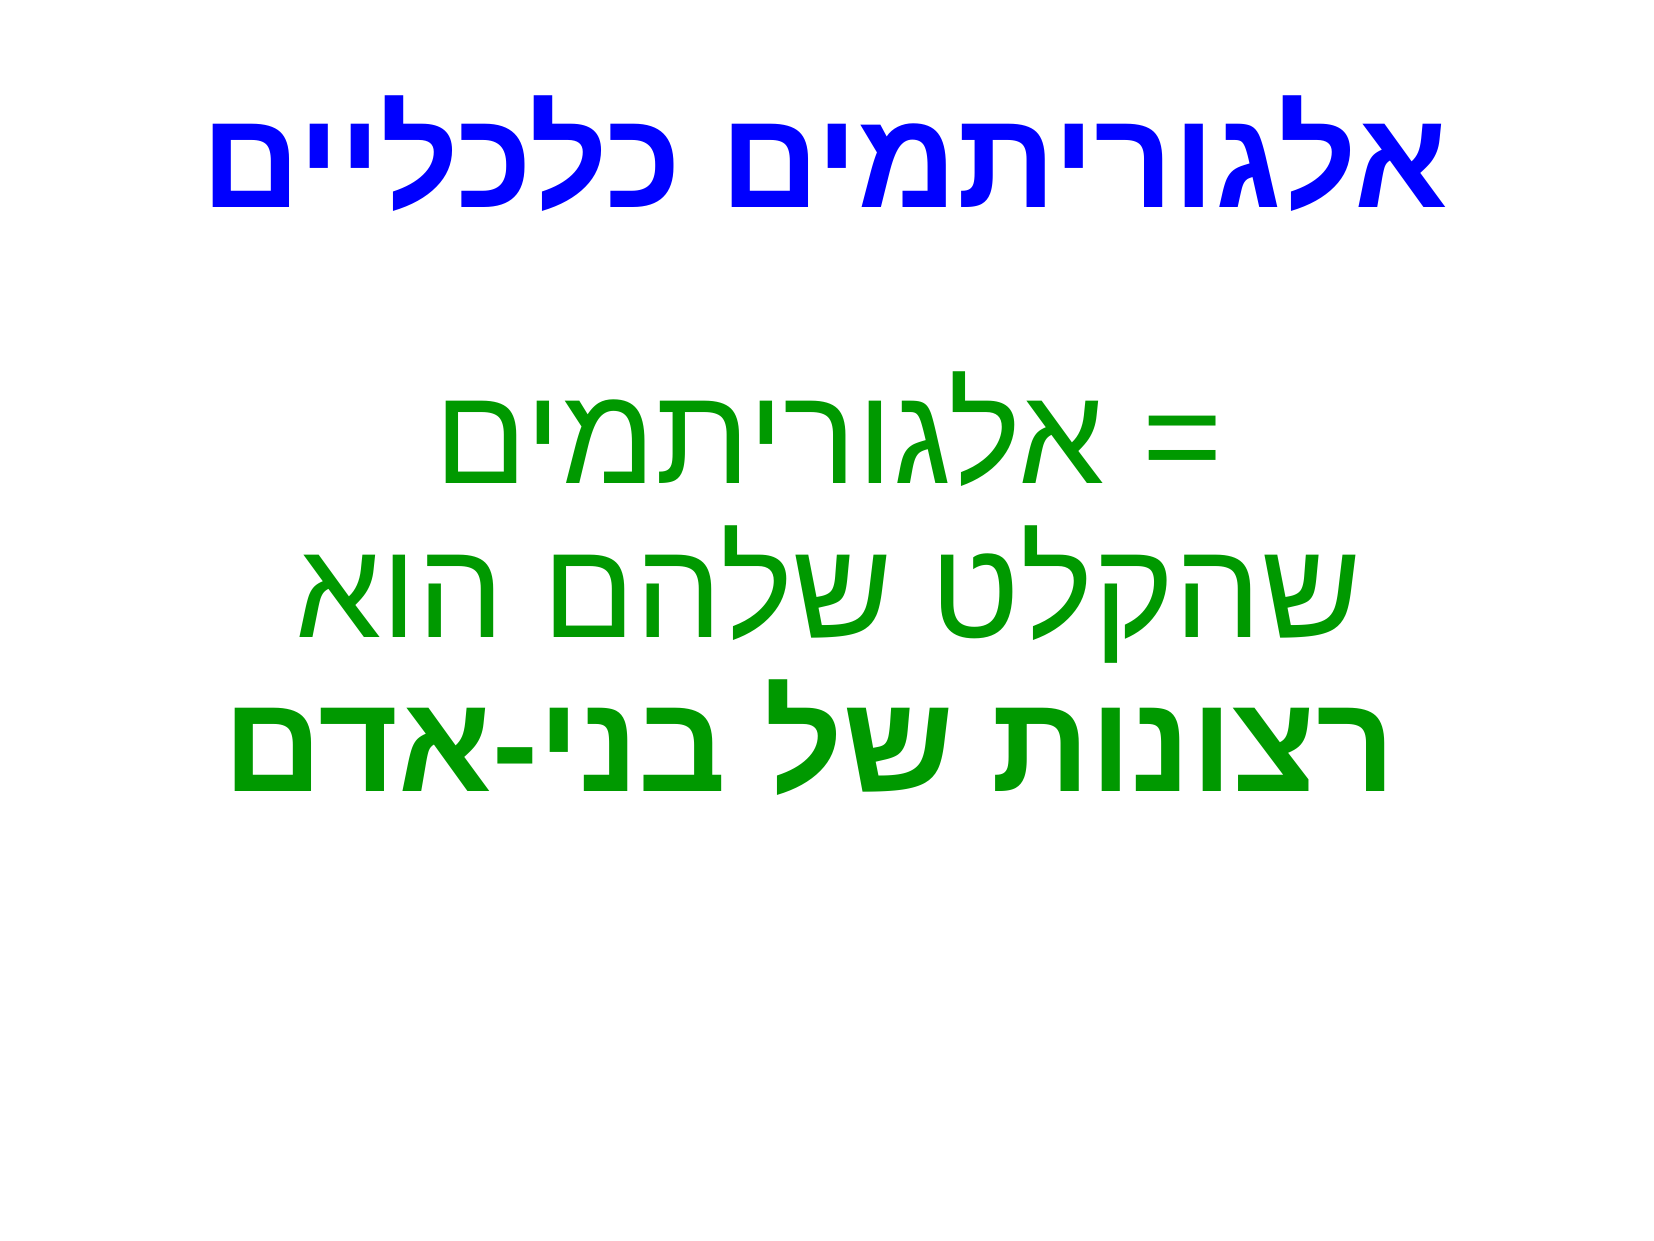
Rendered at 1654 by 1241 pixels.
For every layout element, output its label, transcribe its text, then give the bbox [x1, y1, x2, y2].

title = אלגוריתמים שהקלט שלהם הוא רצונות של בני-אדם [15, 359, 1606, 821]
title אלגוריתמים כלכליים [30, 35, 1621, 286]
